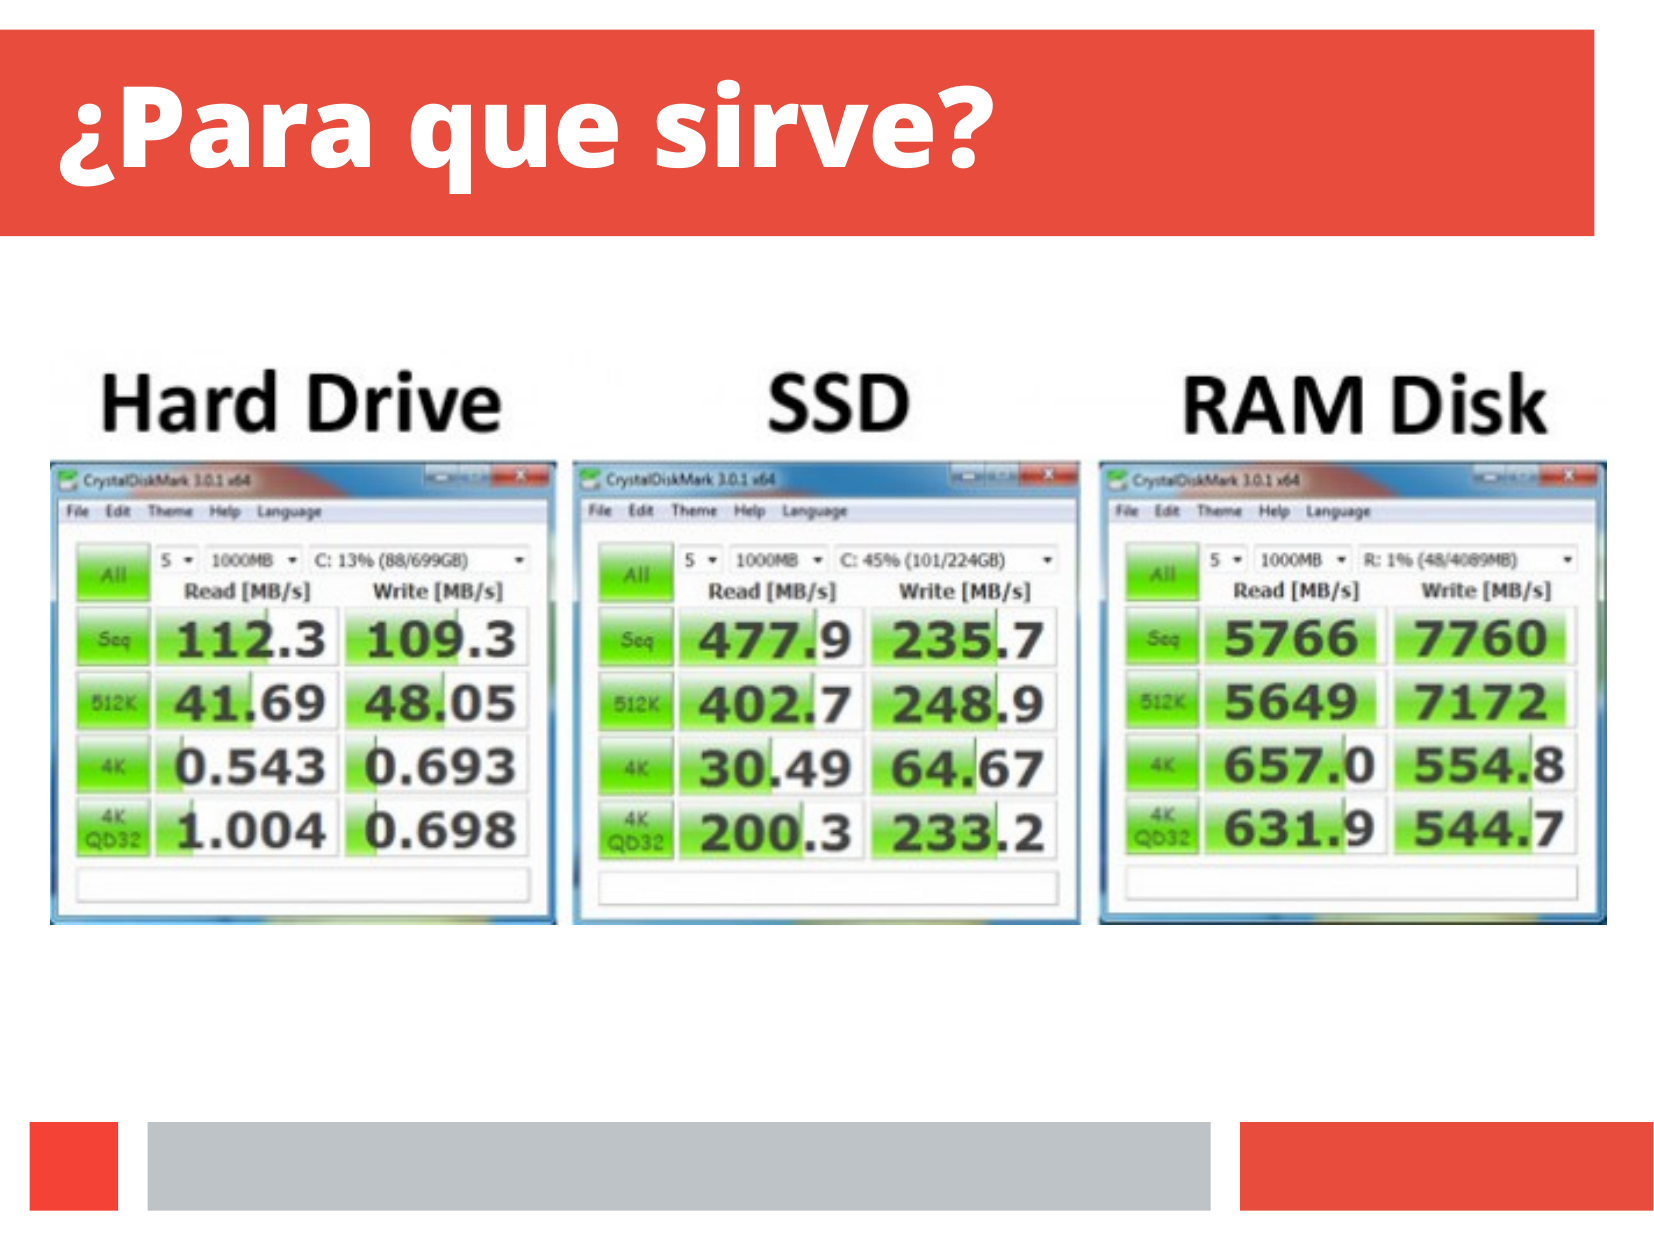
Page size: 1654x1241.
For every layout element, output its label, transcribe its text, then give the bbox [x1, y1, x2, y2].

title ¿Para que sirve? [59, 0, 1548, 201]
picture [50, 349, 1607, 926]
